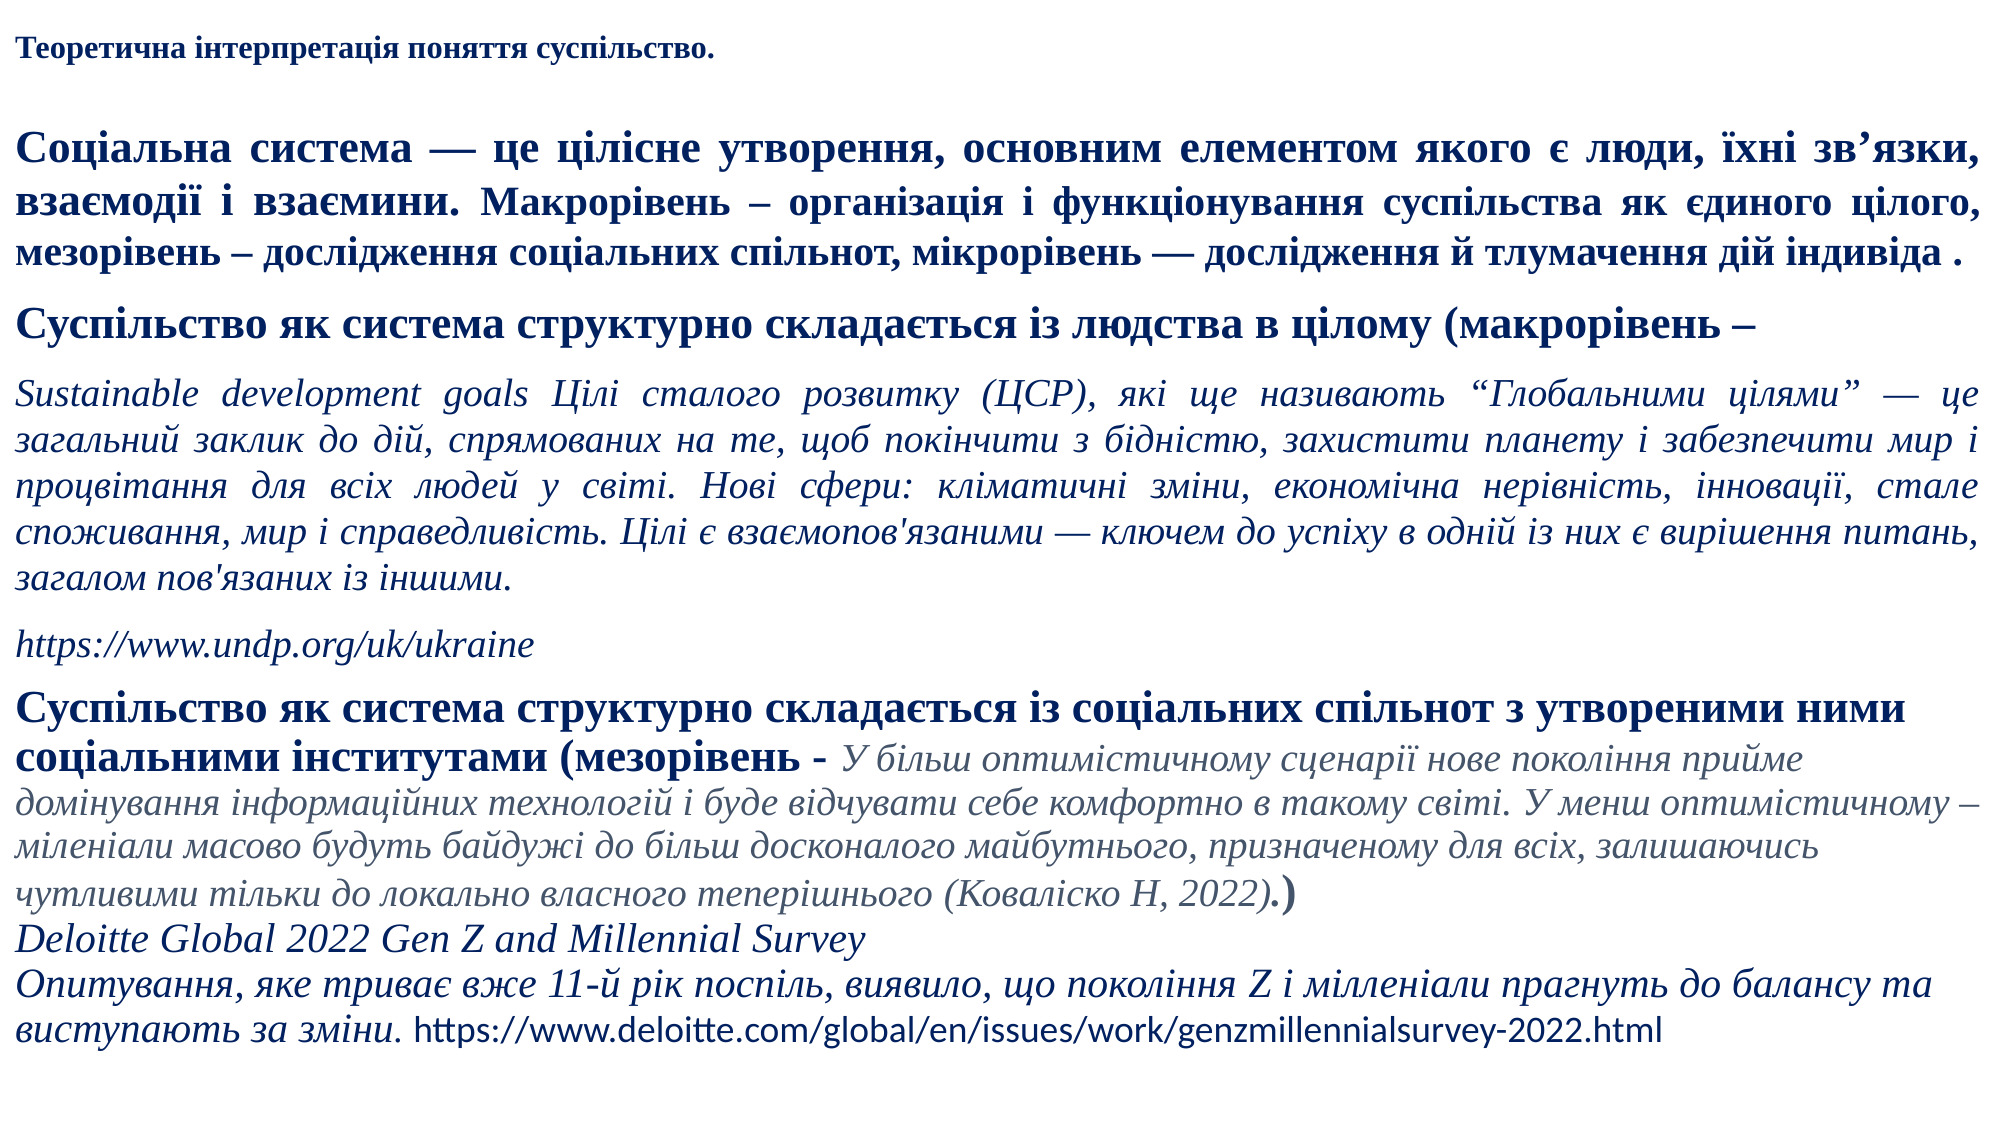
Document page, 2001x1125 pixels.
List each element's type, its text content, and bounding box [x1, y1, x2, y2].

list Соціальна система — це цілісне утворення, основним елементом якого є люди, їхні зв’язки, взаємодії і взаємини. Макрорівень – організація і функціонування суспільства як єдиного цілого, мезорівень – дослідження соціальних спільнот, мікрорівень — дослідження й тлумачення дій індивіда . Суспільство як система структурно складається із людства в цілому (макрорівень – Sustainable development goals Цілі сталого розвитку (ЦСР), які ще називають “Глобальними цілями” — це загальний заклик до дій, спрямованих на те, щоб покінчити з бідністю, захистити планету і забезпечити мир і процвітання для всіх людей у світі. Нові сфери: кліматичні зміни, економічна нерівність, інновації, стале споживання, мир і справедливість. Цілі є взаємопов'язаними — ключем до успіху в одній із них є вирішення питань, загалом пов'язаних із іншими. https://www.undp.org/uk/ukraine Суспільство як система структурно складається із соціальних спільнот з утвореними ними соціальними інститутами (мезорівень - У більш оптимістичному сценарії нове покоління прийме домінування інформаційних технологій і буде відчувати себе комфортно в такому світі. У менш оптимістичному – міленіали масово будуть байдужі до більш досконалого майбутнього, призначеному для всіх, залишаючись чутливими тільки до локально власного теперішнього (Коваліско Н, 2022).) Deloitte Global 2022 Gen Z and Millennial Survey Опитування, яке триває вже 11-й рік поспіль, виявило, що покоління Z і мілленіали прагнуть до балансу та виступають за зміни. https://www.deloitte.com/global/en/issues/work/genzmillennialsurvey-2022.html [0, 112, 2000, 1125]
title Теоретична інтерпретація поняття суспільство. [0, 0, 1834, 112]
